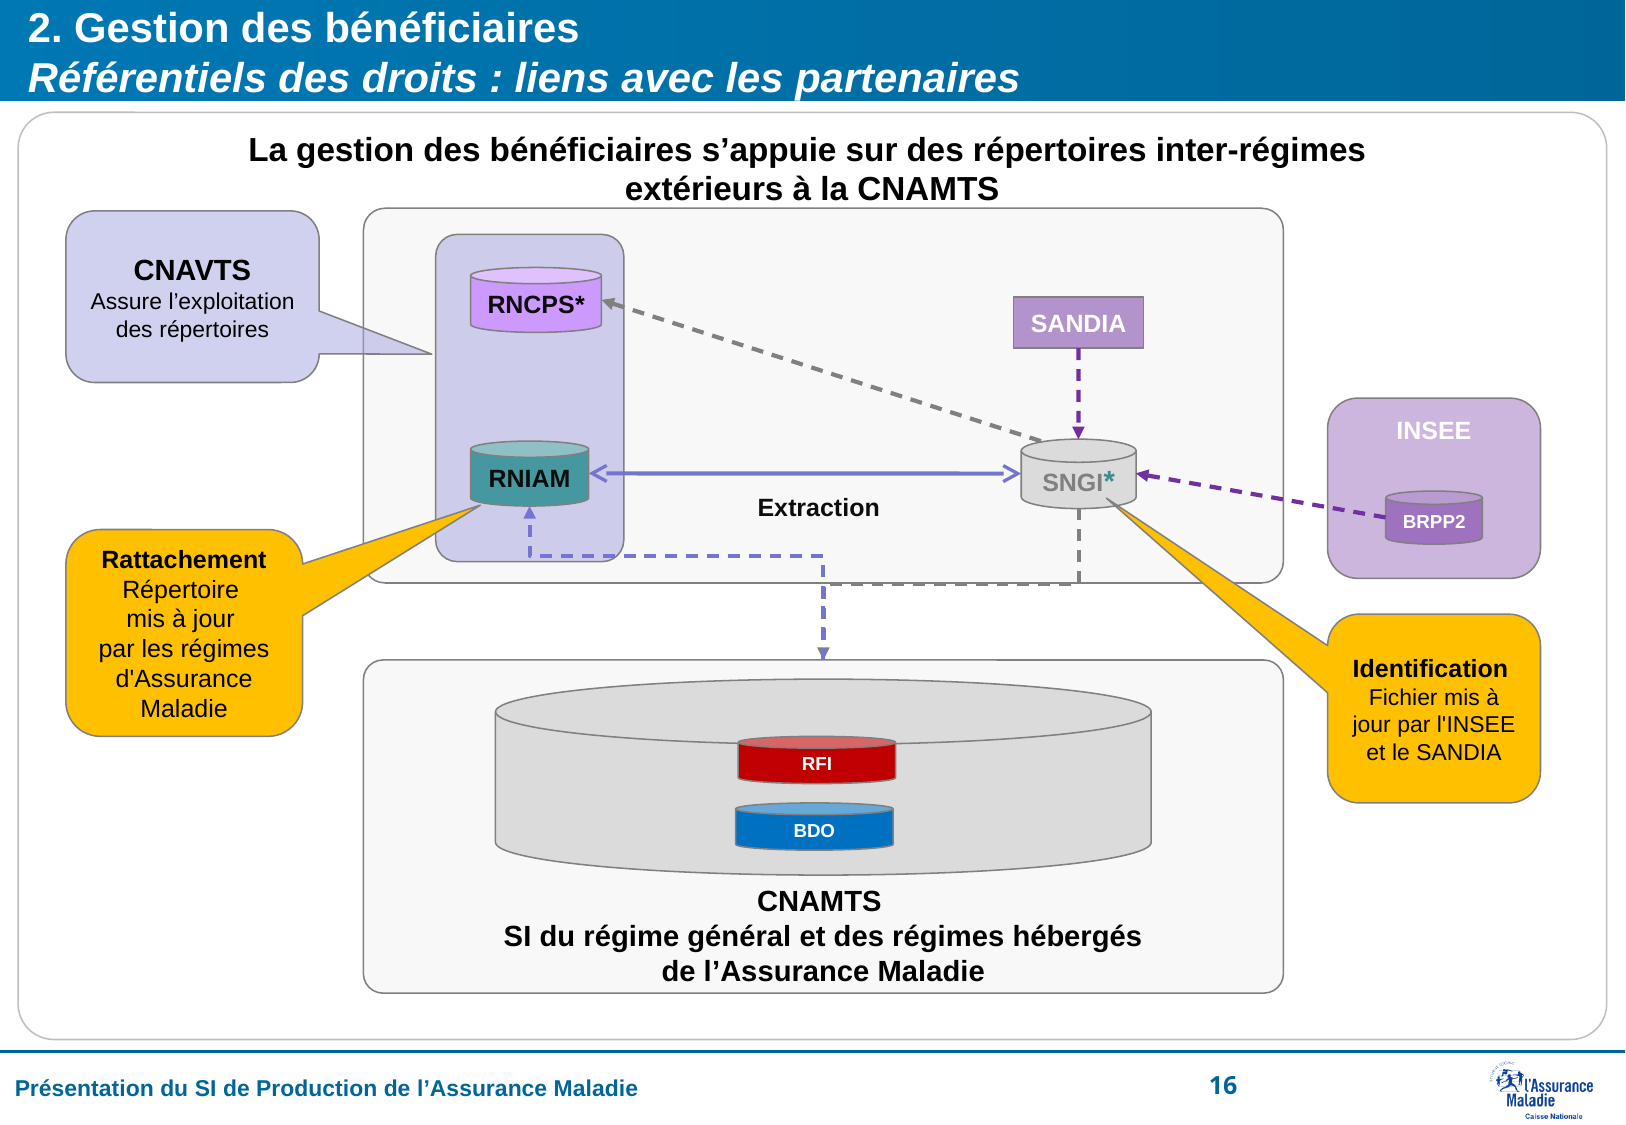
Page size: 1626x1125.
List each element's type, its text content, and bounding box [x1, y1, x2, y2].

text_box BRPP2 [1385, 498, 1483, 545]
picture [1484, 1056, 1595, 1120]
text_box BDO [735, 809, 894, 851]
text_box Identification Fichier mis à jour par l'INSEE et le SANDIA [1106, 498, 1541, 803]
text_box Rattachement Répertoire mis à jour par les régimes d'Assurance Maladie [65, 505, 481, 737]
text_box INSEE [1327, 398, 1541, 579]
text_box RNCPS* [470, 277, 602, 333]
text_box 4. [470, 441, 589, 458]
text_box Présentation de la DMOA [1385, 491, 1483, 505]
text_box Extraction [742, 484, 895, 529]
title 2. Gestion des bénéficiaires Référentiels des droits : liens avec les partenaires [12, 3, 1595, 99]
text_box [363, 217, 1284, 583]
text_box CNAMTS SI du régime général et des régimes hébergés de l’Assurance Maladie [363, 659, 1284, 994]
text_box 3. [735, 802, 894, 815]
text_box Acteurs de Santé [470, 267, 602, 284]
text_box La gestion des bénéficiaires s’appuie sur des répertoires inter-régimes extérieurs à la CNAMTS [65, 118, 1560, 217]
text_box CNAVTS Assure l’exploitation des répertoires [65, 210, 432, 383]
text_box SNGI* [1021, 439, 1137, 509]
text_box RFI [738, 743, 896, 784]
text_box Gestion Des Bénéficiaires [738, 736, 896, 749]
text_box SANDIA [1013, 296, 1144, 349]
text_box RNIAM [470, 450, 589, 507]
text_box [495, 679, 1152, 876]
